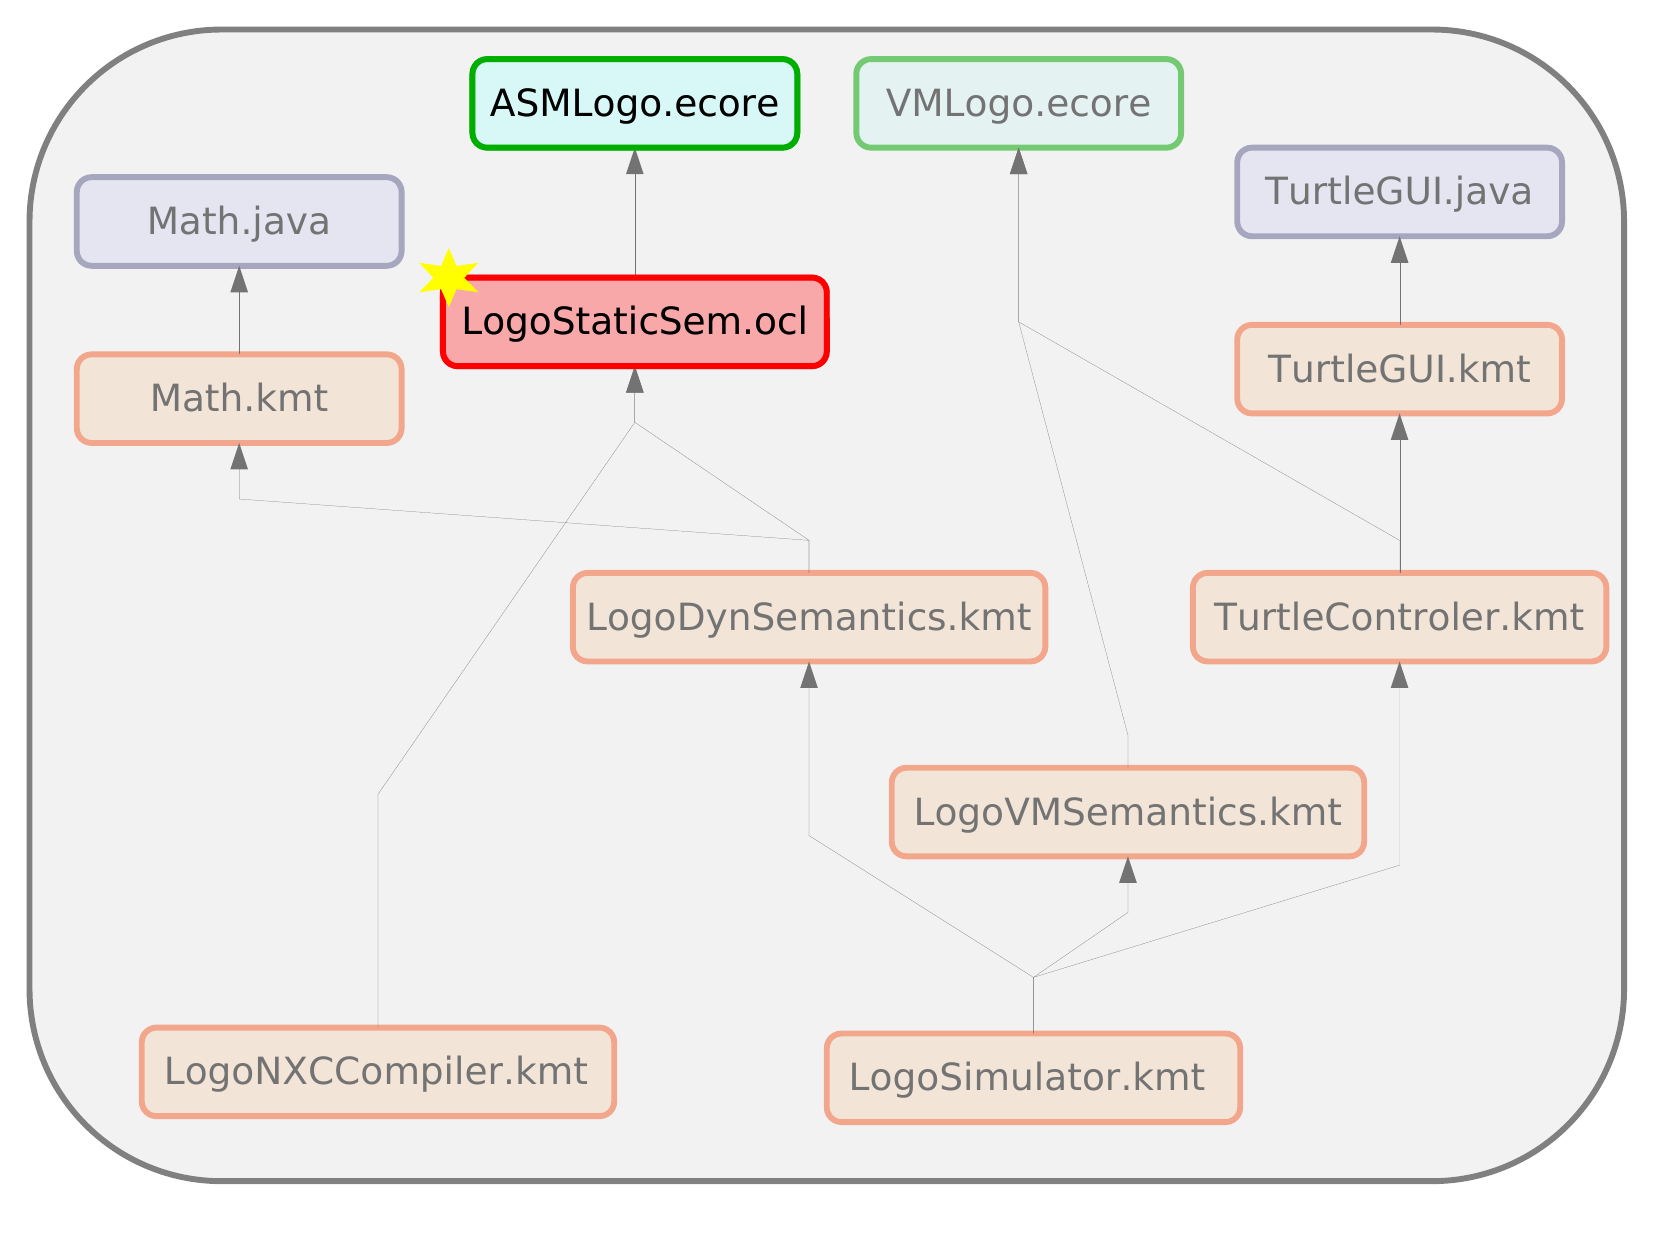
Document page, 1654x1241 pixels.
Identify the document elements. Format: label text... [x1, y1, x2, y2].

text_box ASMLogo.ecore [472, 59, 798, 148]
text_box LogoStaticSem.ocl [442, 277, 827, 367]
text_box [29, 29, 1625, 1182]
